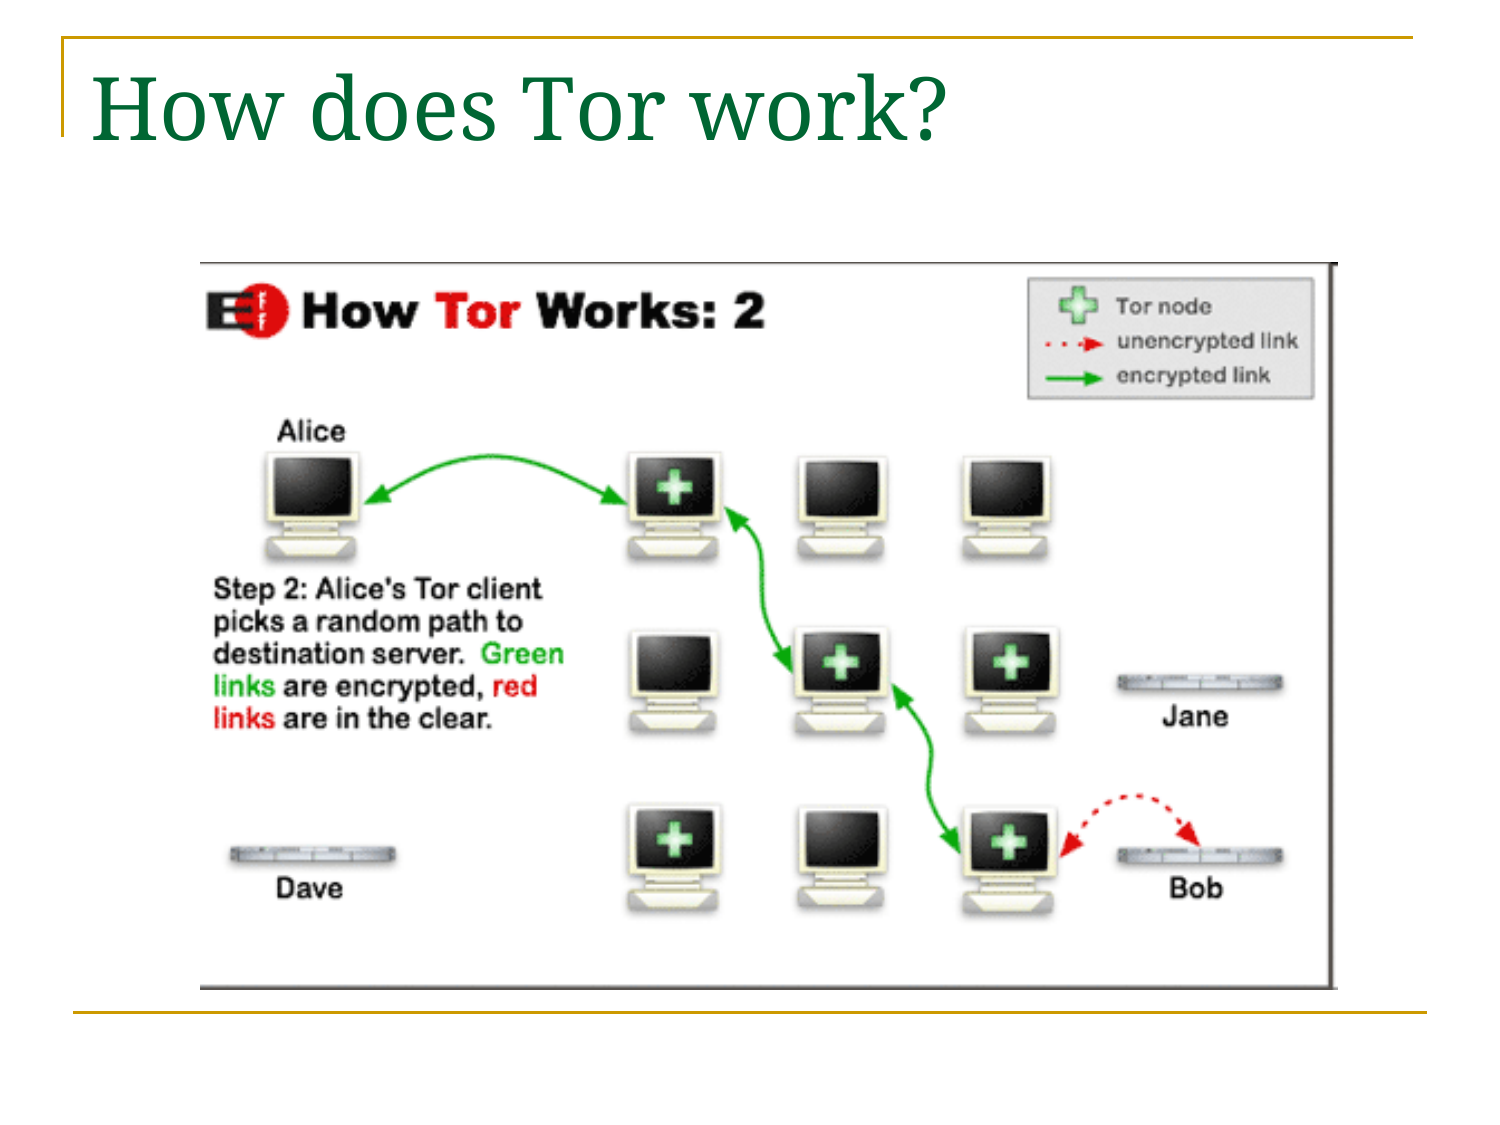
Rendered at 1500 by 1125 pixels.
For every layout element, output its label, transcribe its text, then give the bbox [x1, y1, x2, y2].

title How does Tor work? [75, 45, 1426, 233]
picture [200, 262, 1338, 990]
